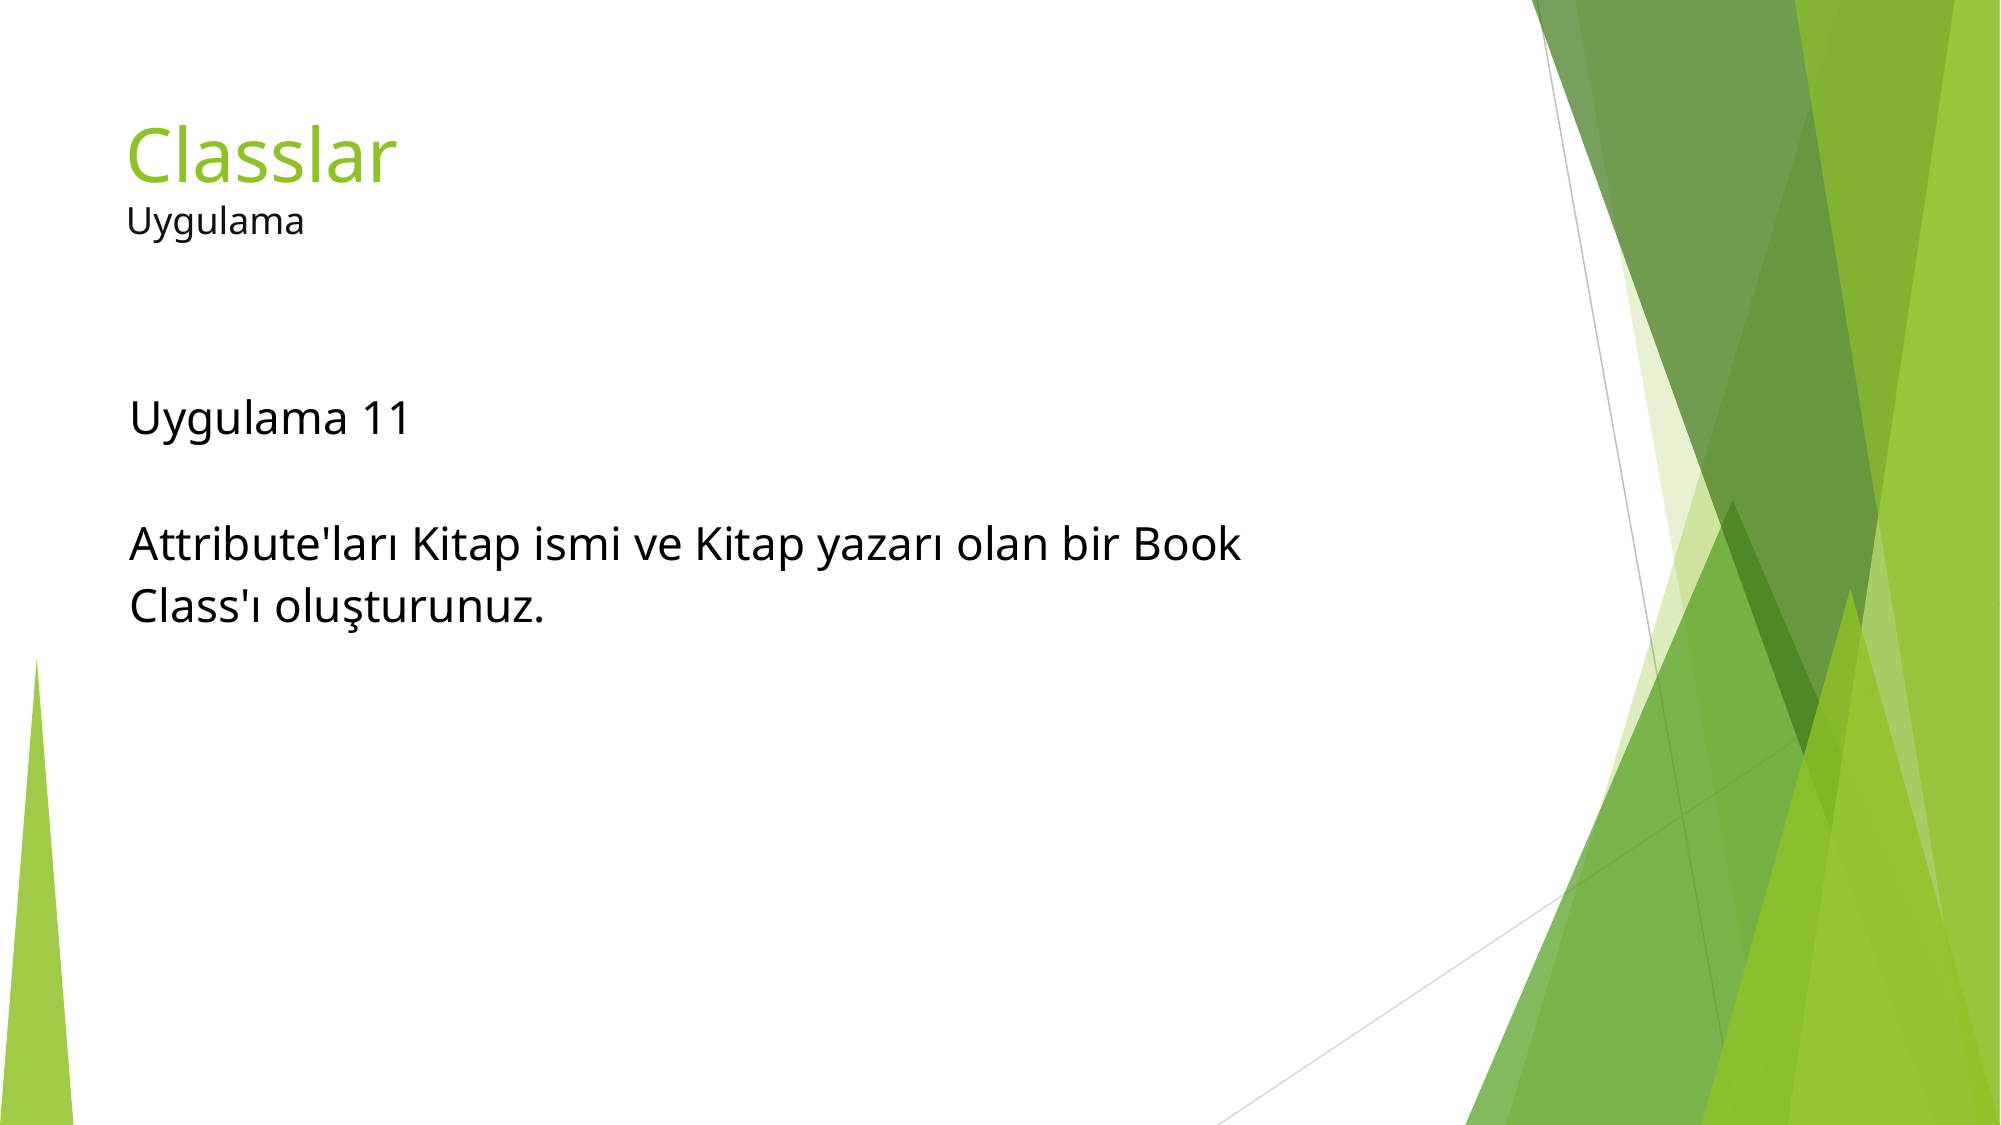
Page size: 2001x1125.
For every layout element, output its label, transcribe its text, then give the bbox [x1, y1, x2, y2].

text_box Uygulama 11 Attribute'ları Kitap ismi ve Kitap yazarı olan bir Book Class'ı oluşturunuz. [129, 291, 1335, 919]
title Classlar Uygulama [111, 99, 1522, 317]
